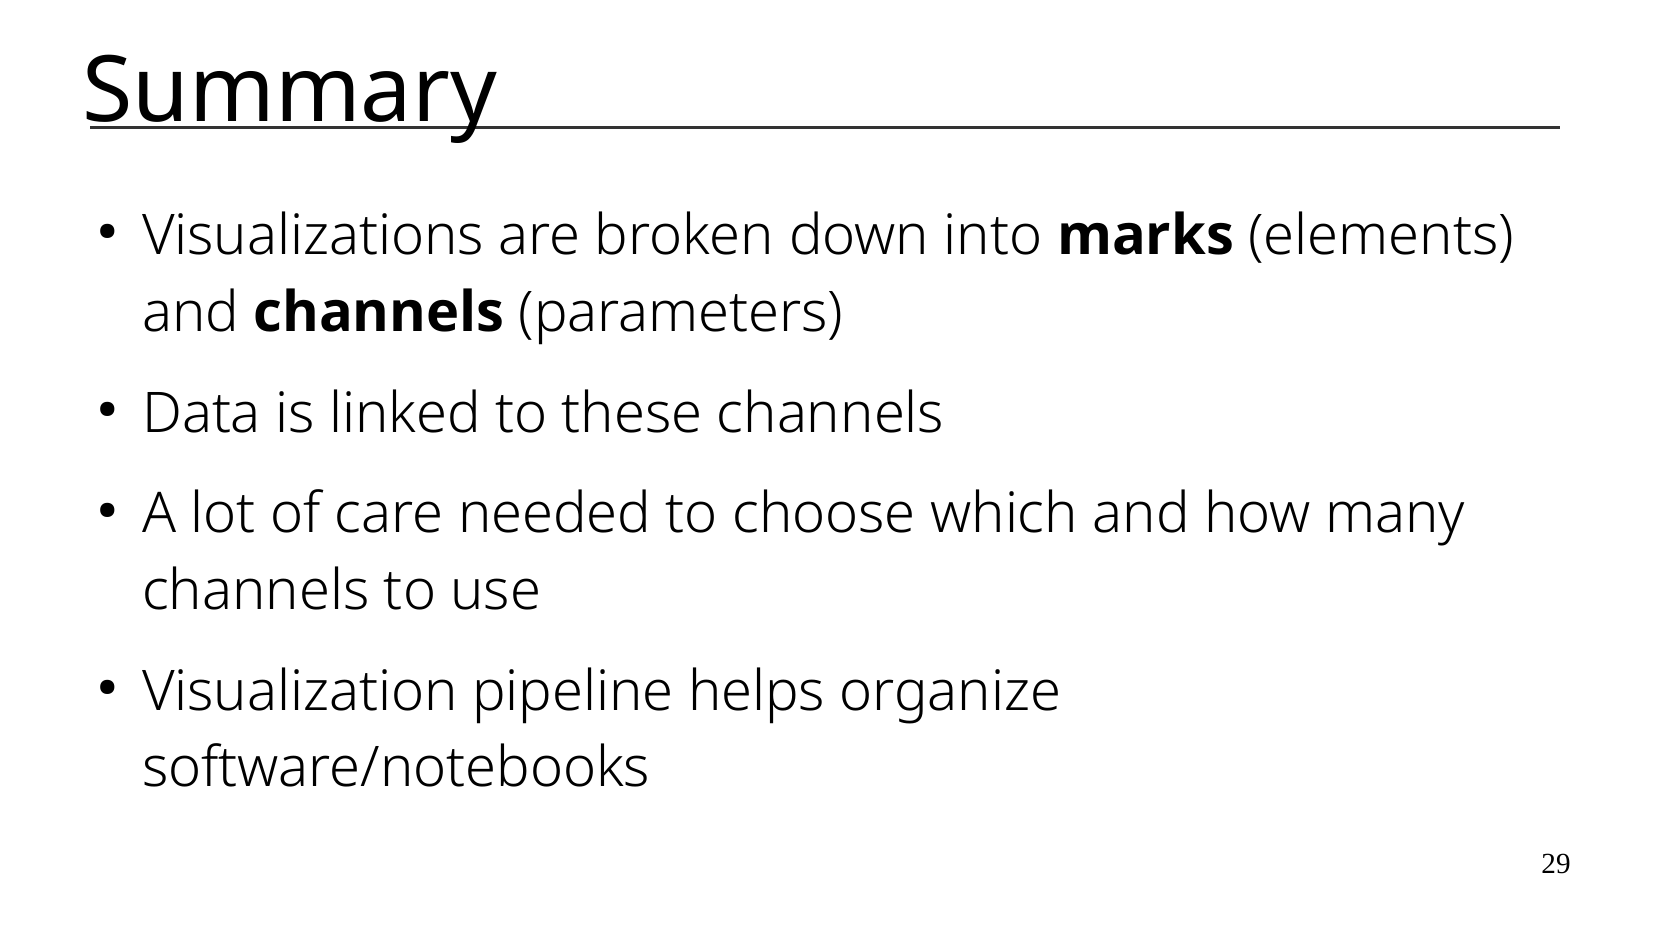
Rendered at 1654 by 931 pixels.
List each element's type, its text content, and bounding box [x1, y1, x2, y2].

title Summary [82, 32, 1571, 140]
list Visualizations are broken down into marks (elements) and channels (parameters) Data is linked to these channels A lot of care needed to choose which and how many channels to use Visualization pipeline helps organize software/notebooks [82, 195, 1571, 811]
